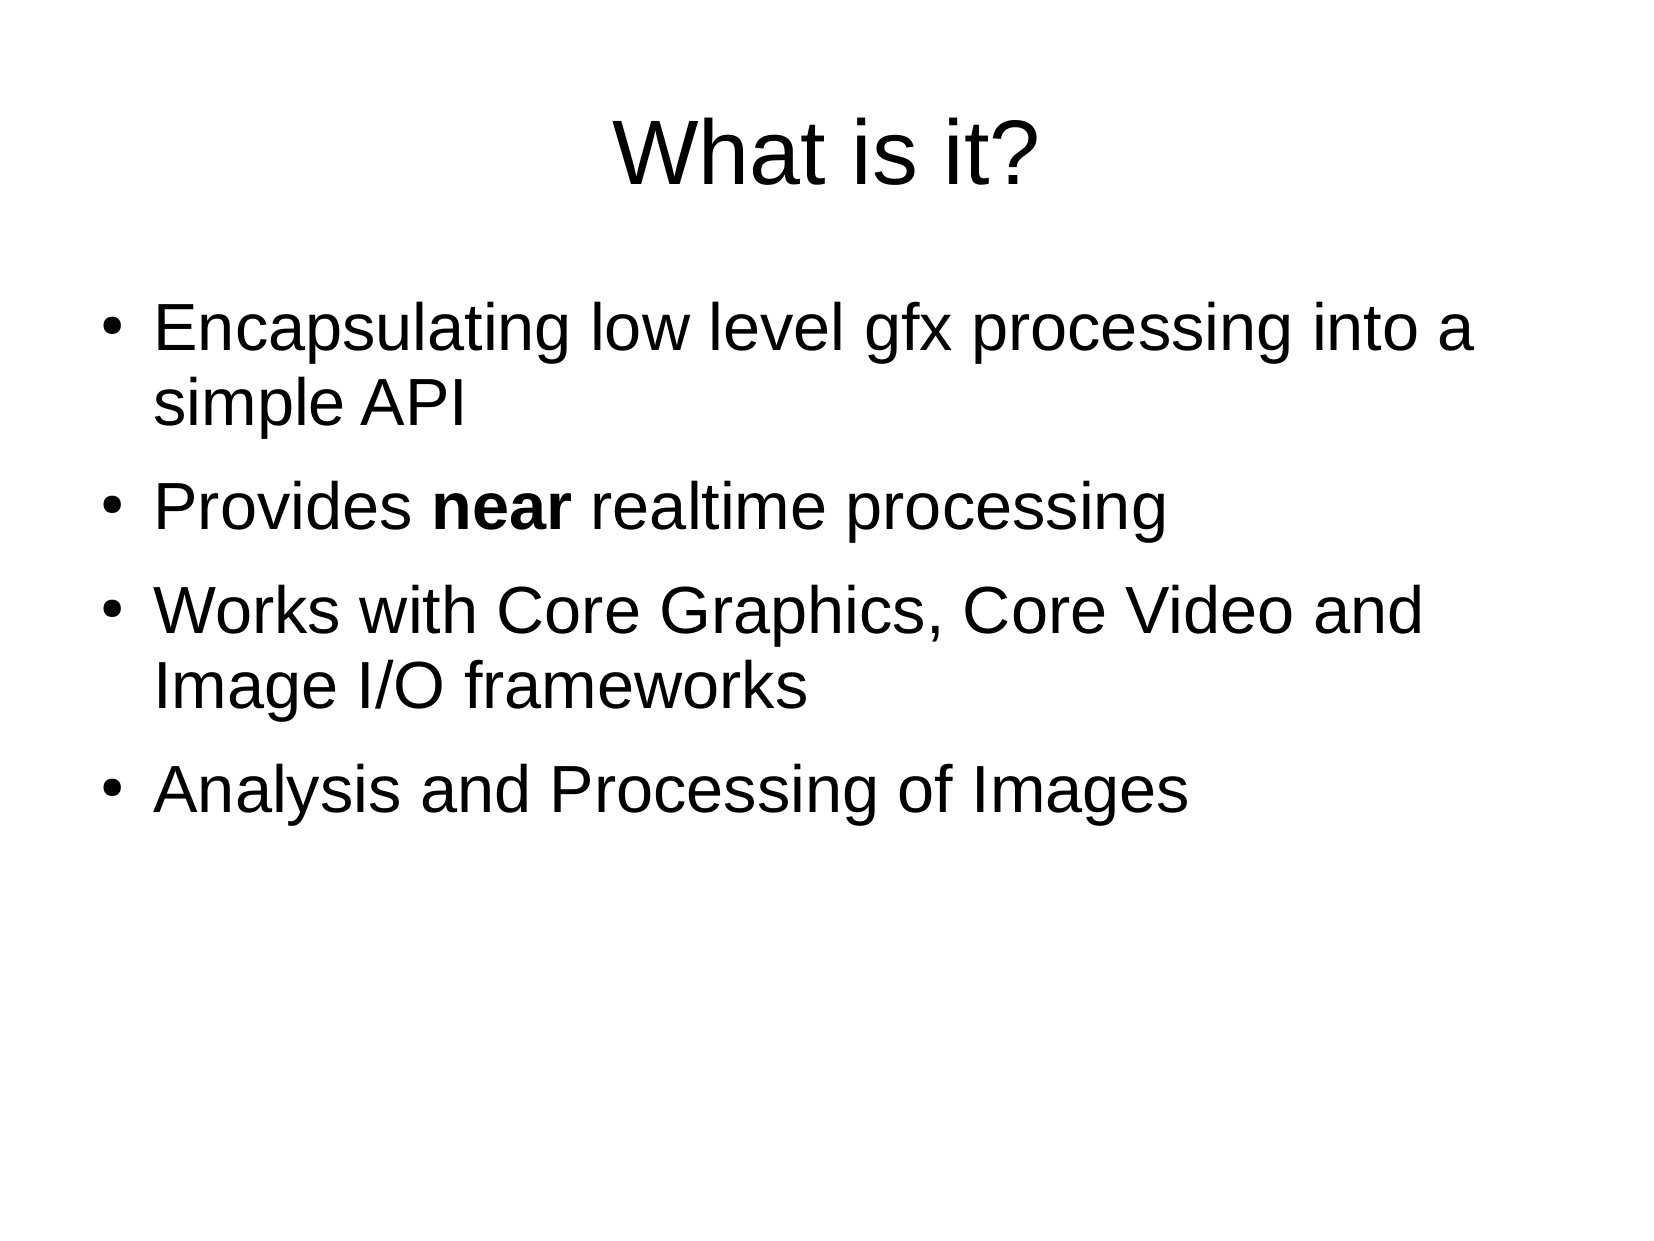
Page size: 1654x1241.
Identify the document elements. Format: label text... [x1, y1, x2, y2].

list Encapsulating low level gfx processing into a simple API Provides near realtime processing Works with Core Graphics, Core Video and Image I/O frameworks Analysis and Processing of Images [82, 290, 1571, 1109]
title What is it? [82, 49, 1571, 257]
